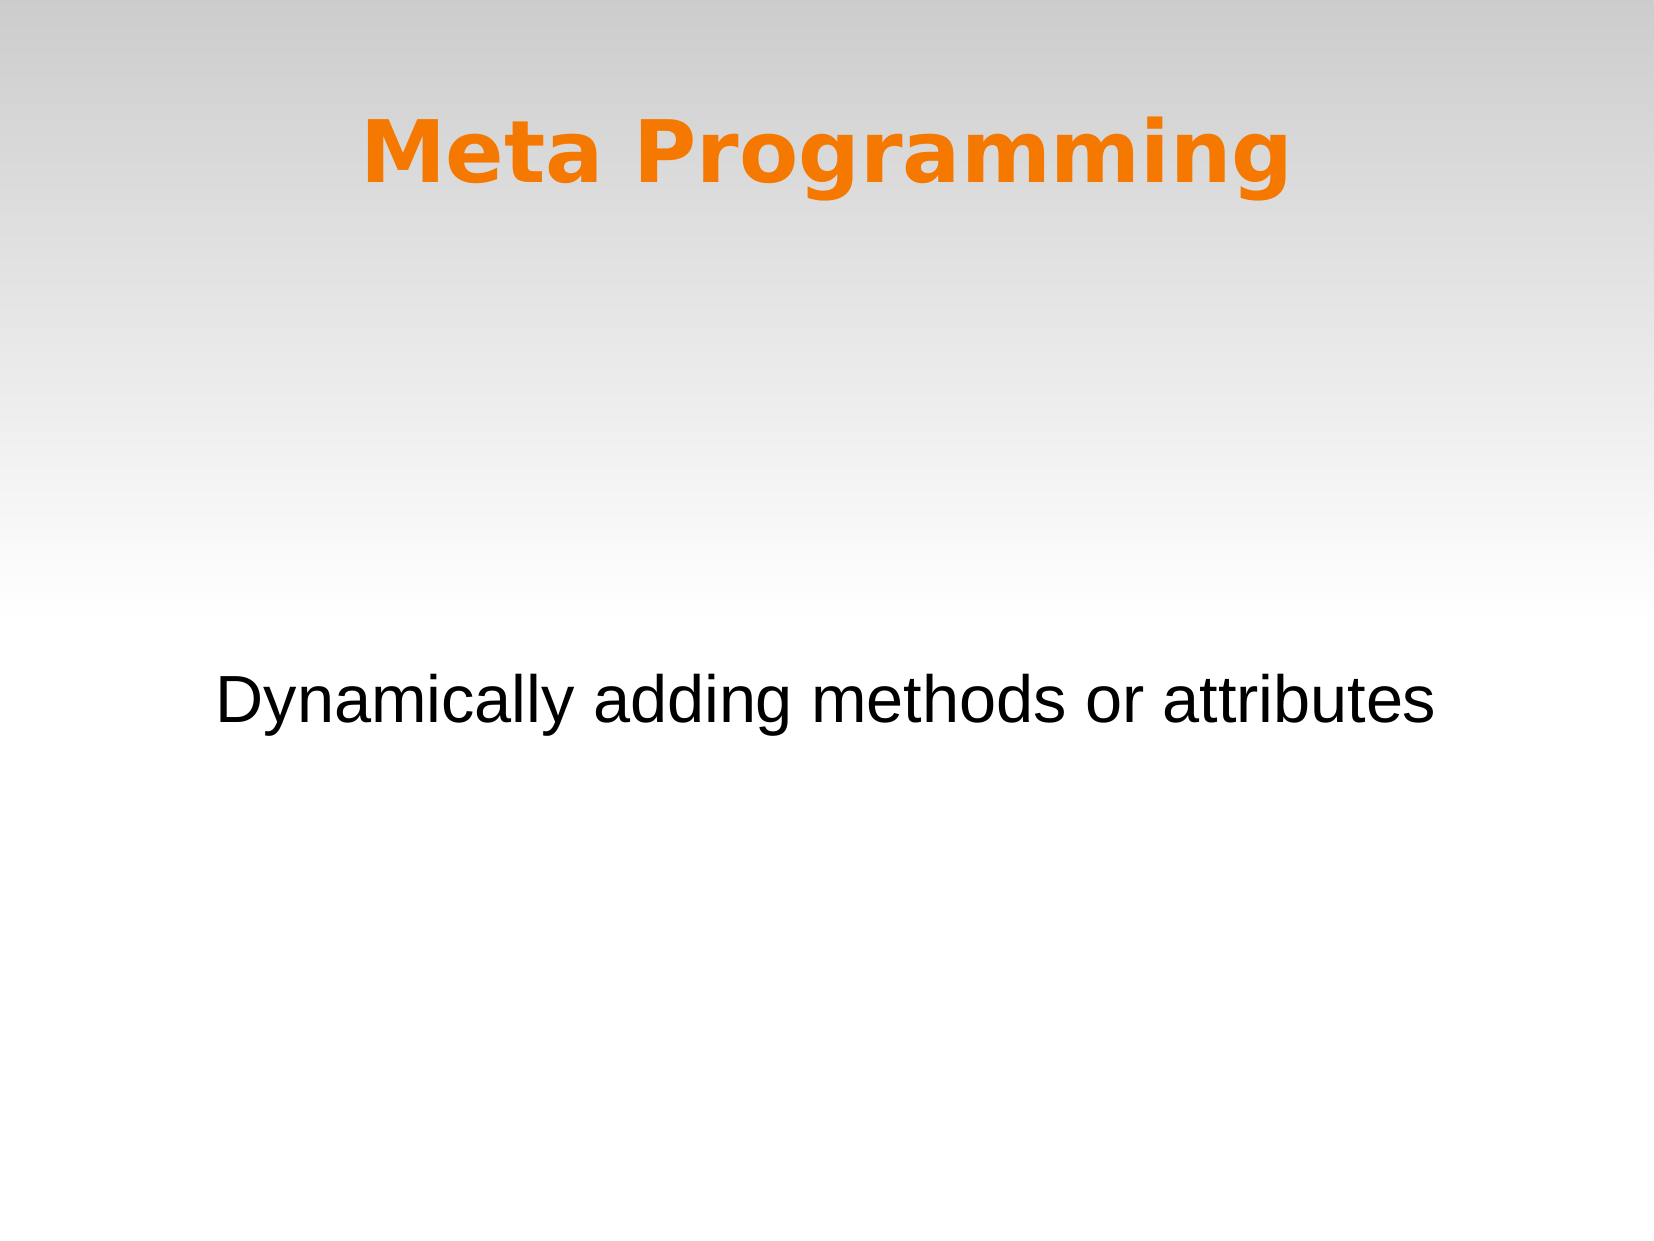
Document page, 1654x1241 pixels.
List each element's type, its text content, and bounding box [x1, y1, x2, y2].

subtitle Dynamically adding methods or attributes [82, 290, 1571, 1109]
title Meta Programming [82, 49, 1571, 257]
